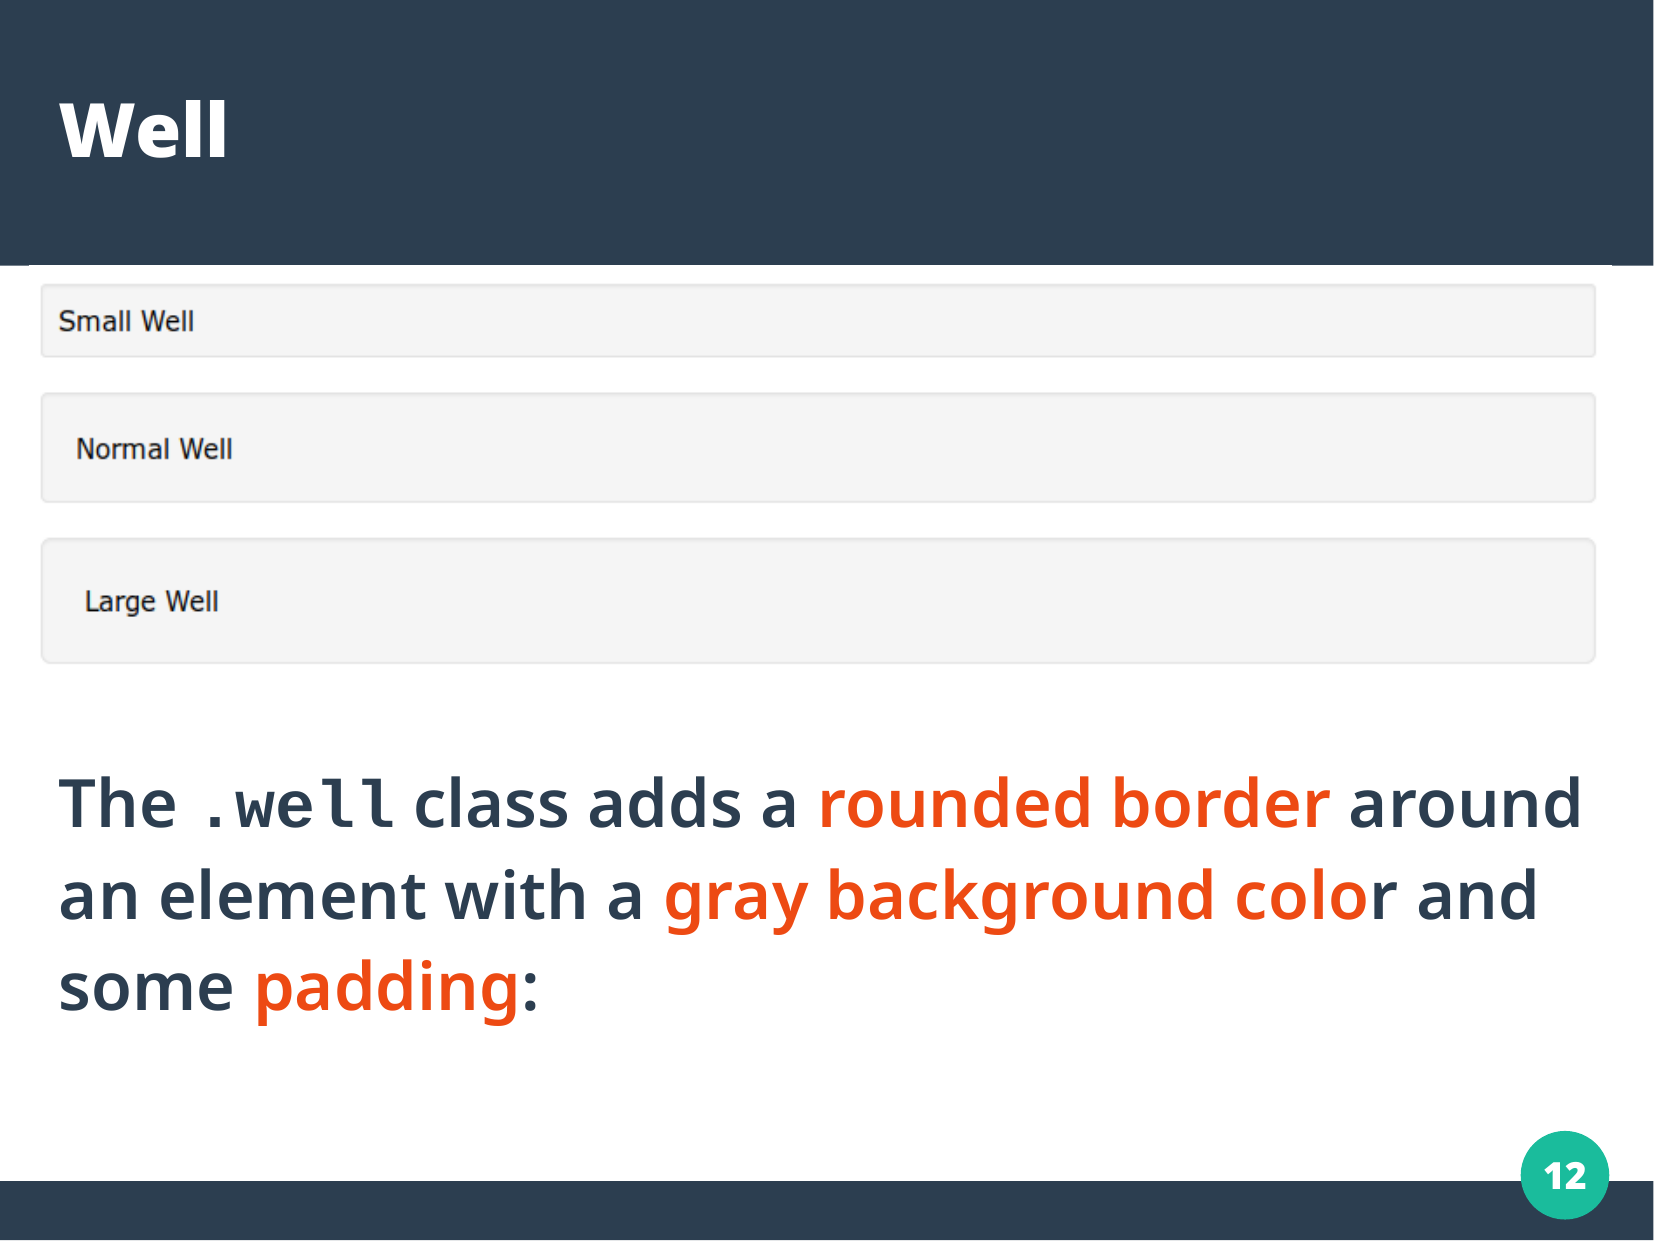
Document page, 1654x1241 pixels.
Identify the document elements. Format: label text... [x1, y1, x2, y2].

picture [29, 265, 1612, 680]
title Well [59, 49, 1595, 207]
list The .well class adds a rounded border around an element with a gray background color and some padding: [59, 756, 1595, 1151]
